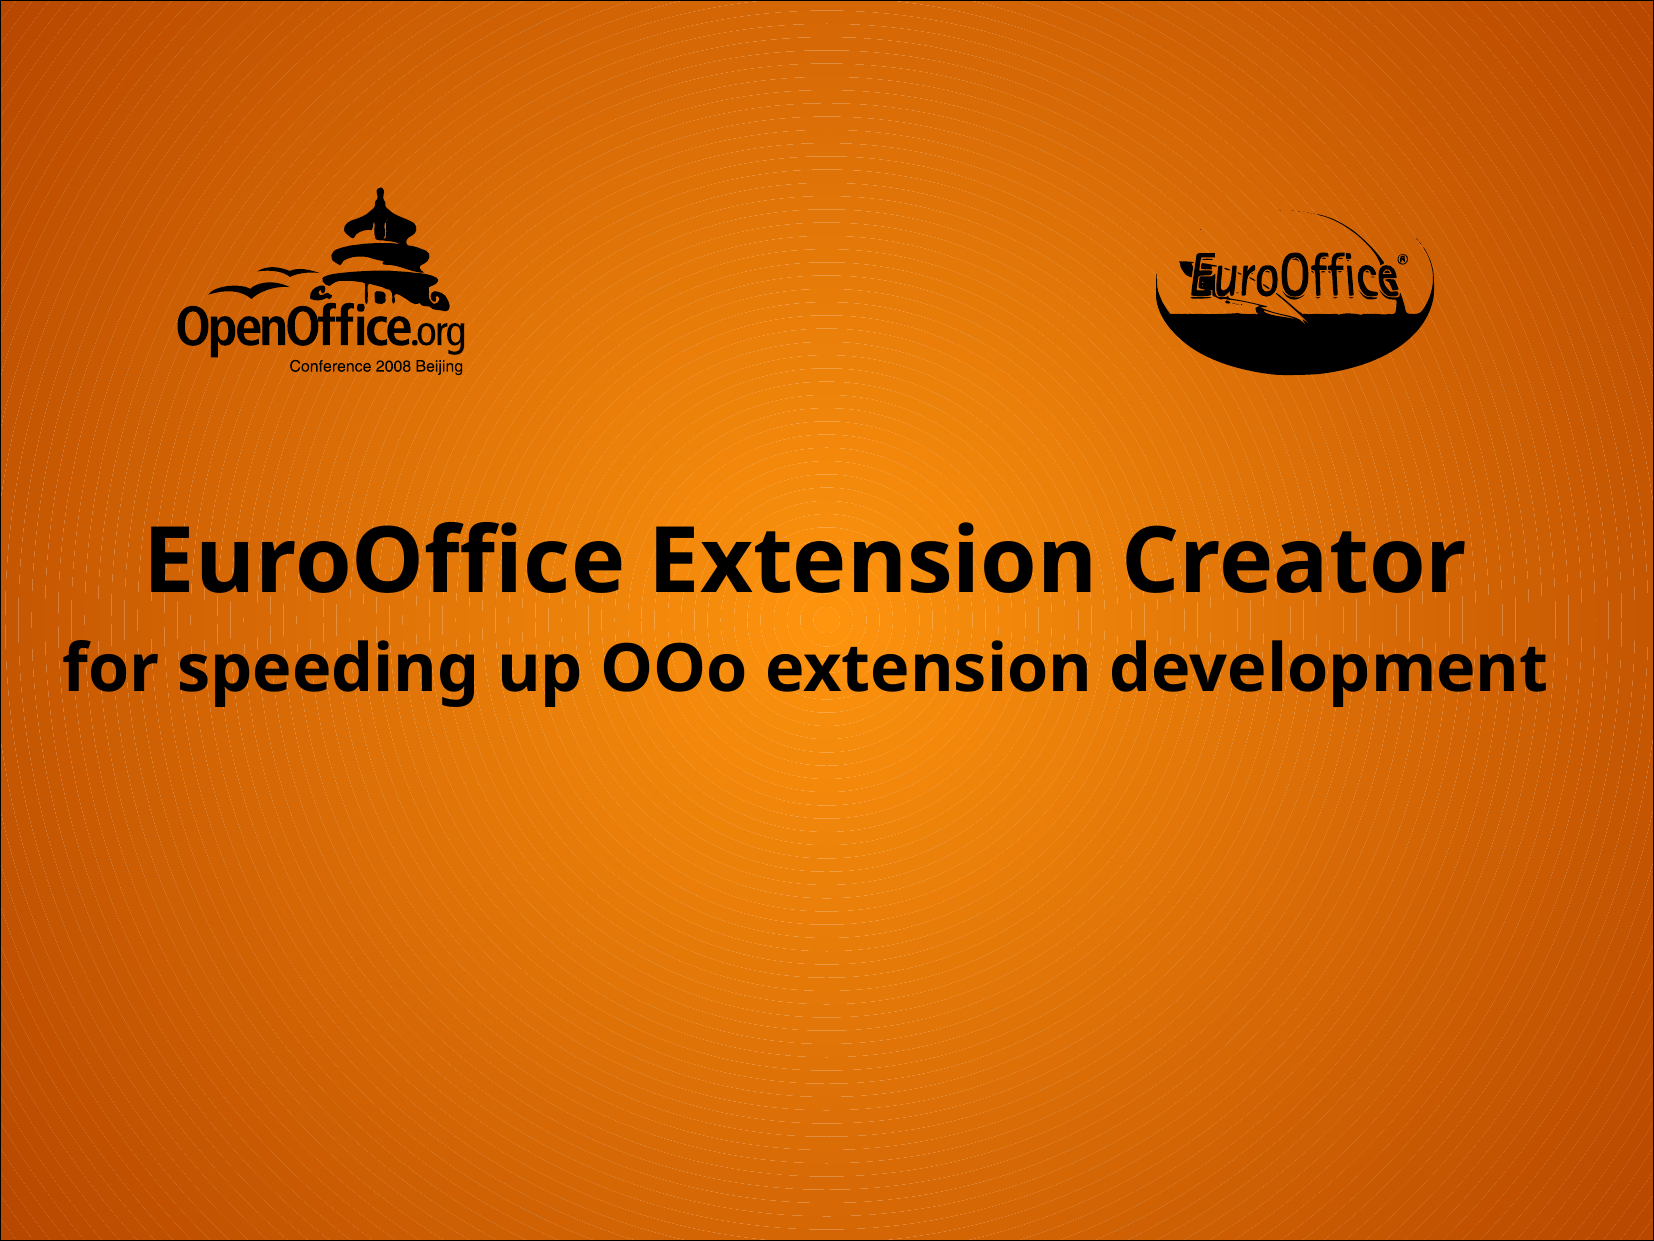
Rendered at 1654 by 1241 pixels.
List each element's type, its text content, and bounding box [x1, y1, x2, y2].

text_box EuroOffice Extension Creator for speeding up OOo extension development [37, 487, 1576, 1126]
